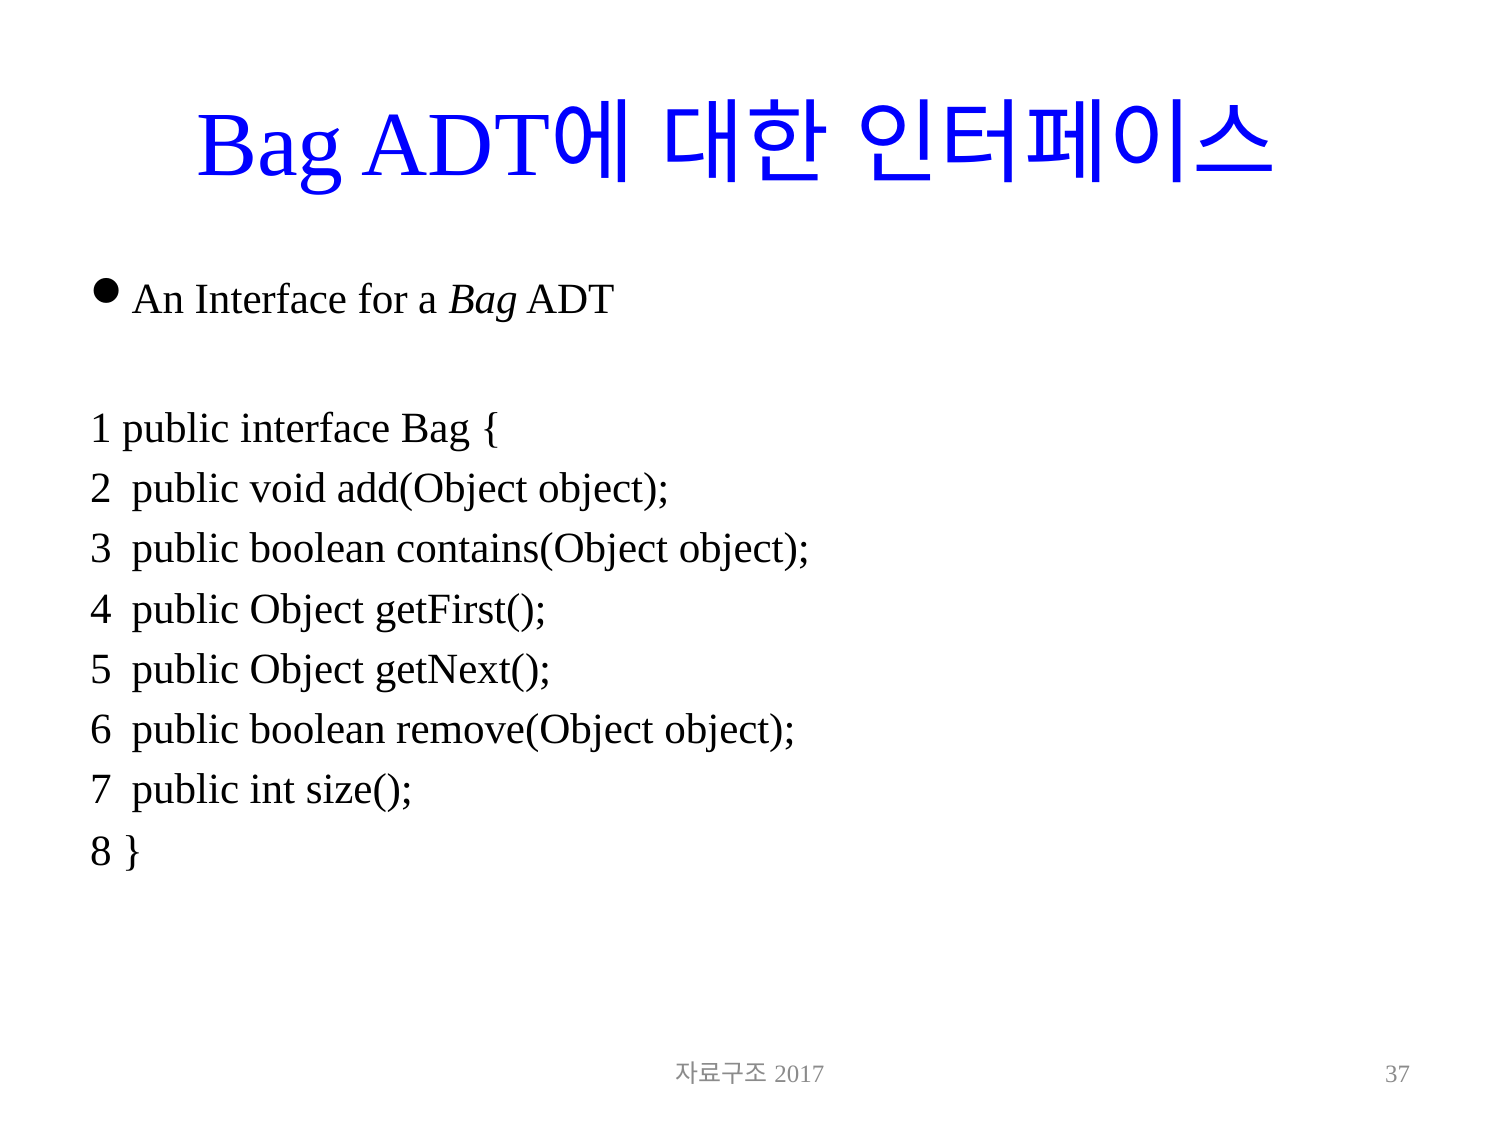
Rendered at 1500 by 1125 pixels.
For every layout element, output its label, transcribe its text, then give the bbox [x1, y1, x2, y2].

list An Interface for a Bag ADT 1 public interface Bag { 2 public void add(Object object); 3 public boolean contains(Object object); 4 public Object getFirst(); 5 public Object getNext(); 6 public boolean remove(Object object); 7 public int size(); 8 } [75, 262, 1425, 1005]
title Bag ADT에 대한 인터페이스 [75, 45, 1425, 233]
slide_number <숫자> [1074, 1042, 1425, 1103]
footer 자료구조 2017 [512, 1042, 988, 1103]
